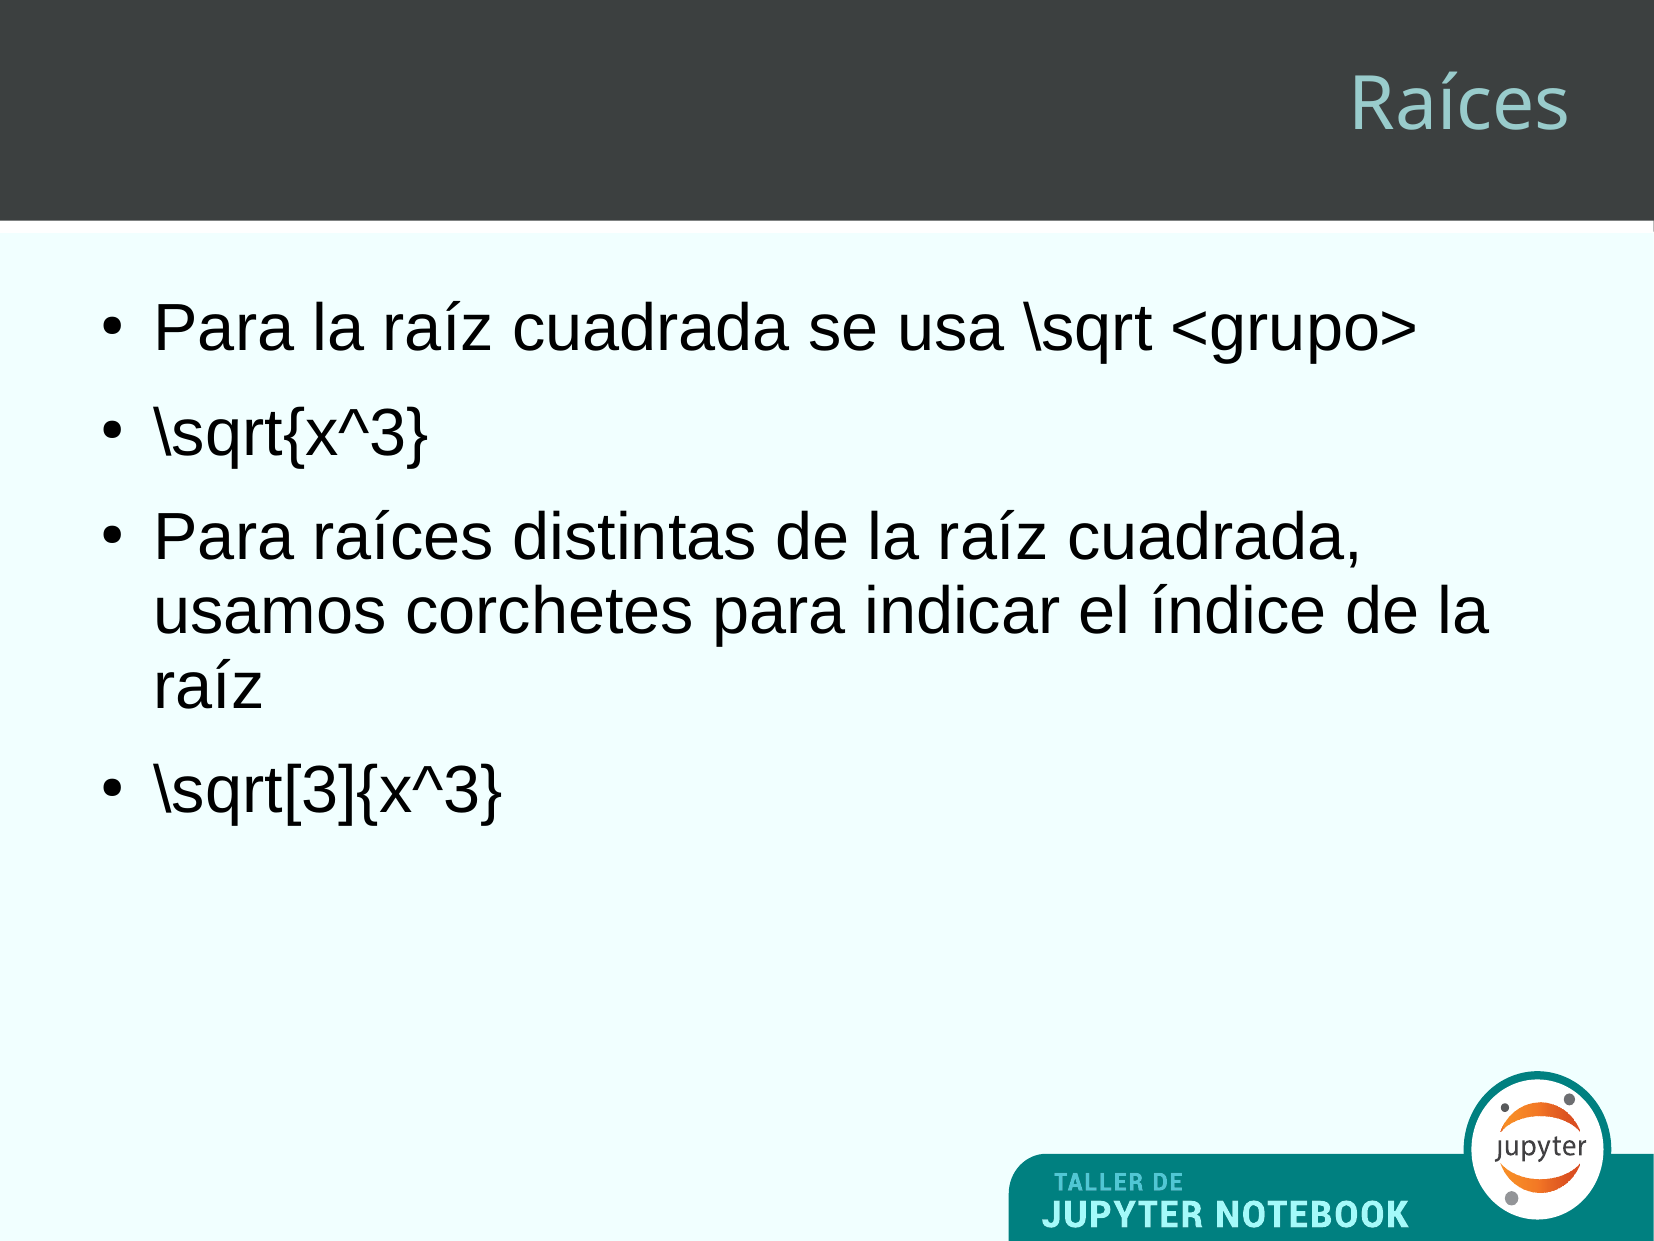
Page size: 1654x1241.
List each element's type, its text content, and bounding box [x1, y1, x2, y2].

list Para la raíz cuadrada se usa \sqrt <grupo> \sqrt{x^3} Para raíces distintas de la raíz cuadrada, usamos corchetes para indicar el índice de la raíz \sqrt[3]{x^3} [82, 290, 1571, 1010]
title Raíces [82, 49, 1571, 257]
